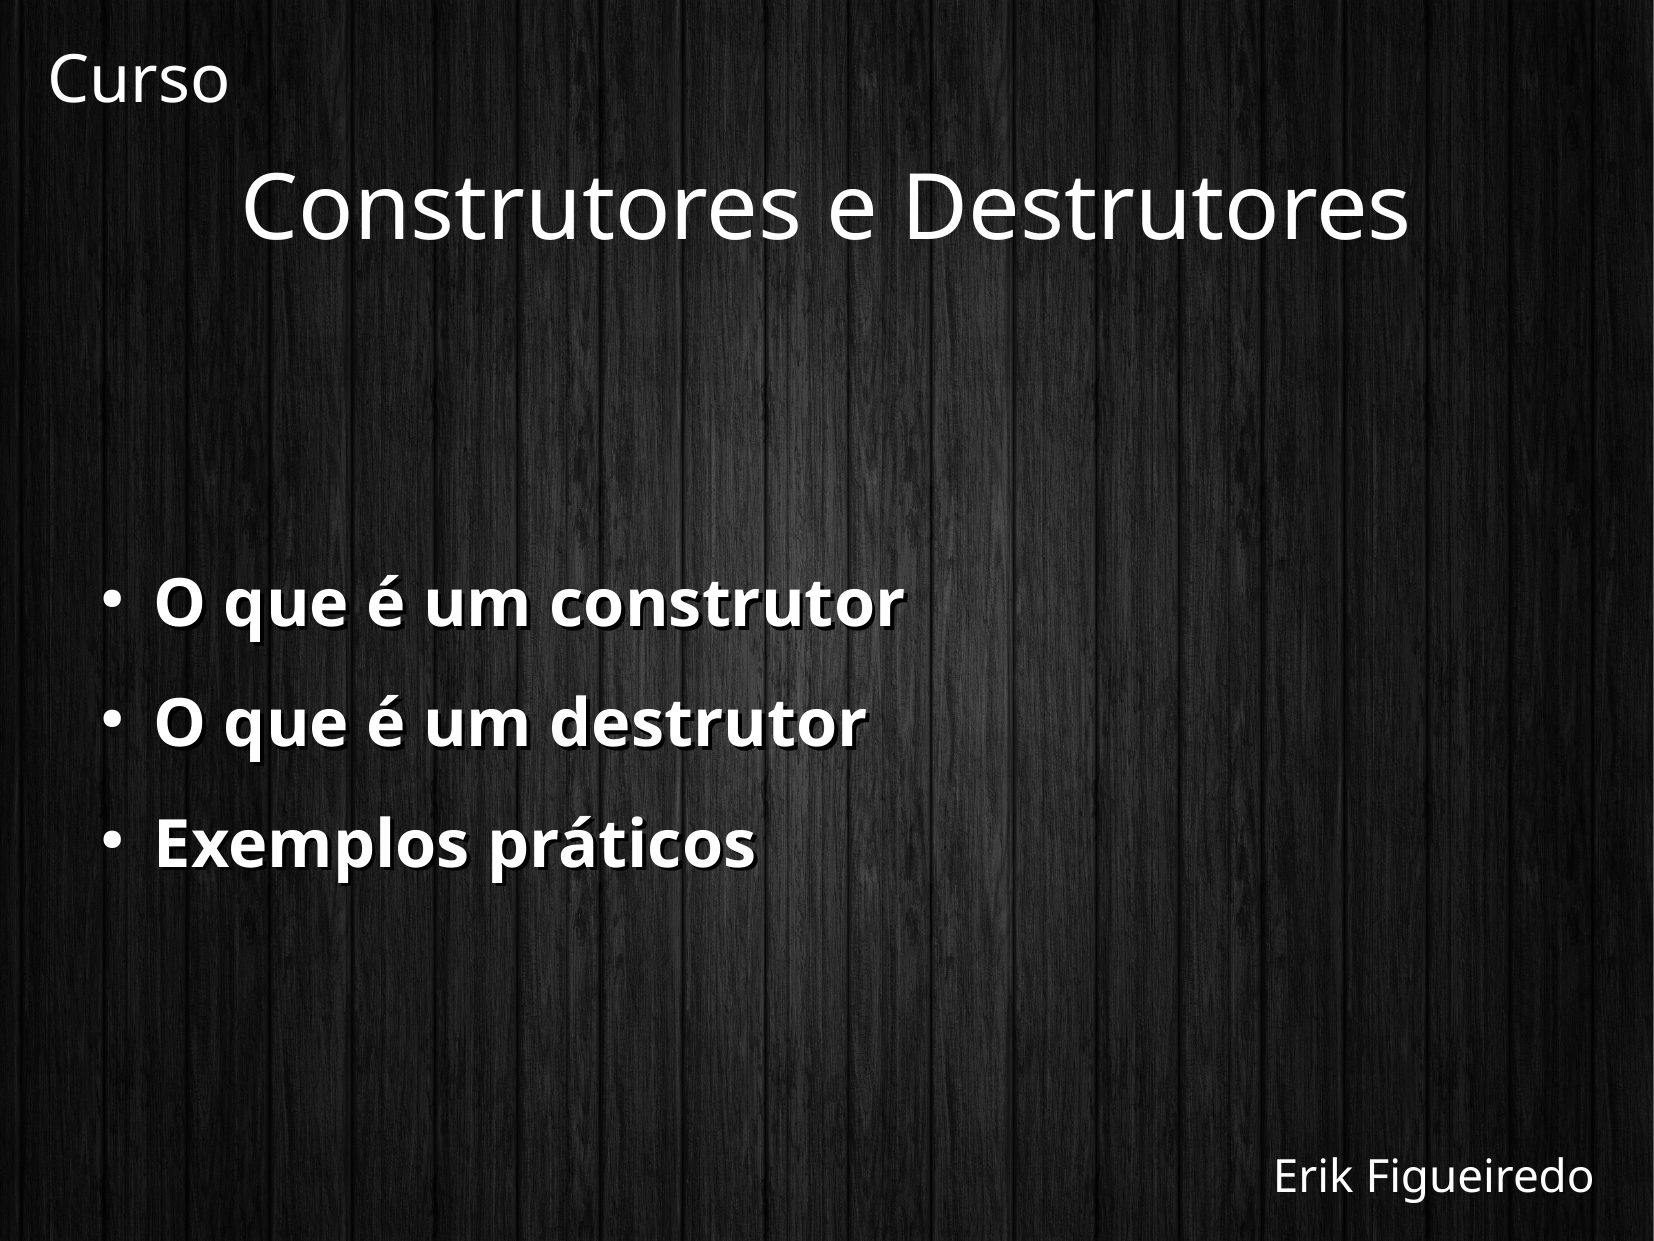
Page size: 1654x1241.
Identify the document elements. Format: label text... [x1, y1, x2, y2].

list O que é um construtor O que é um destrutor Exemplos práticos [82, 311, 1571, 1131]
text_box Erik Figueiredo [768, 1133, 1595, 1217]
picture [0, 0, 1654, 1241]
title Construtores e Destrutores [82, 129, 1571, 278]
text_box Curso [47, 35, 1087, 119]
